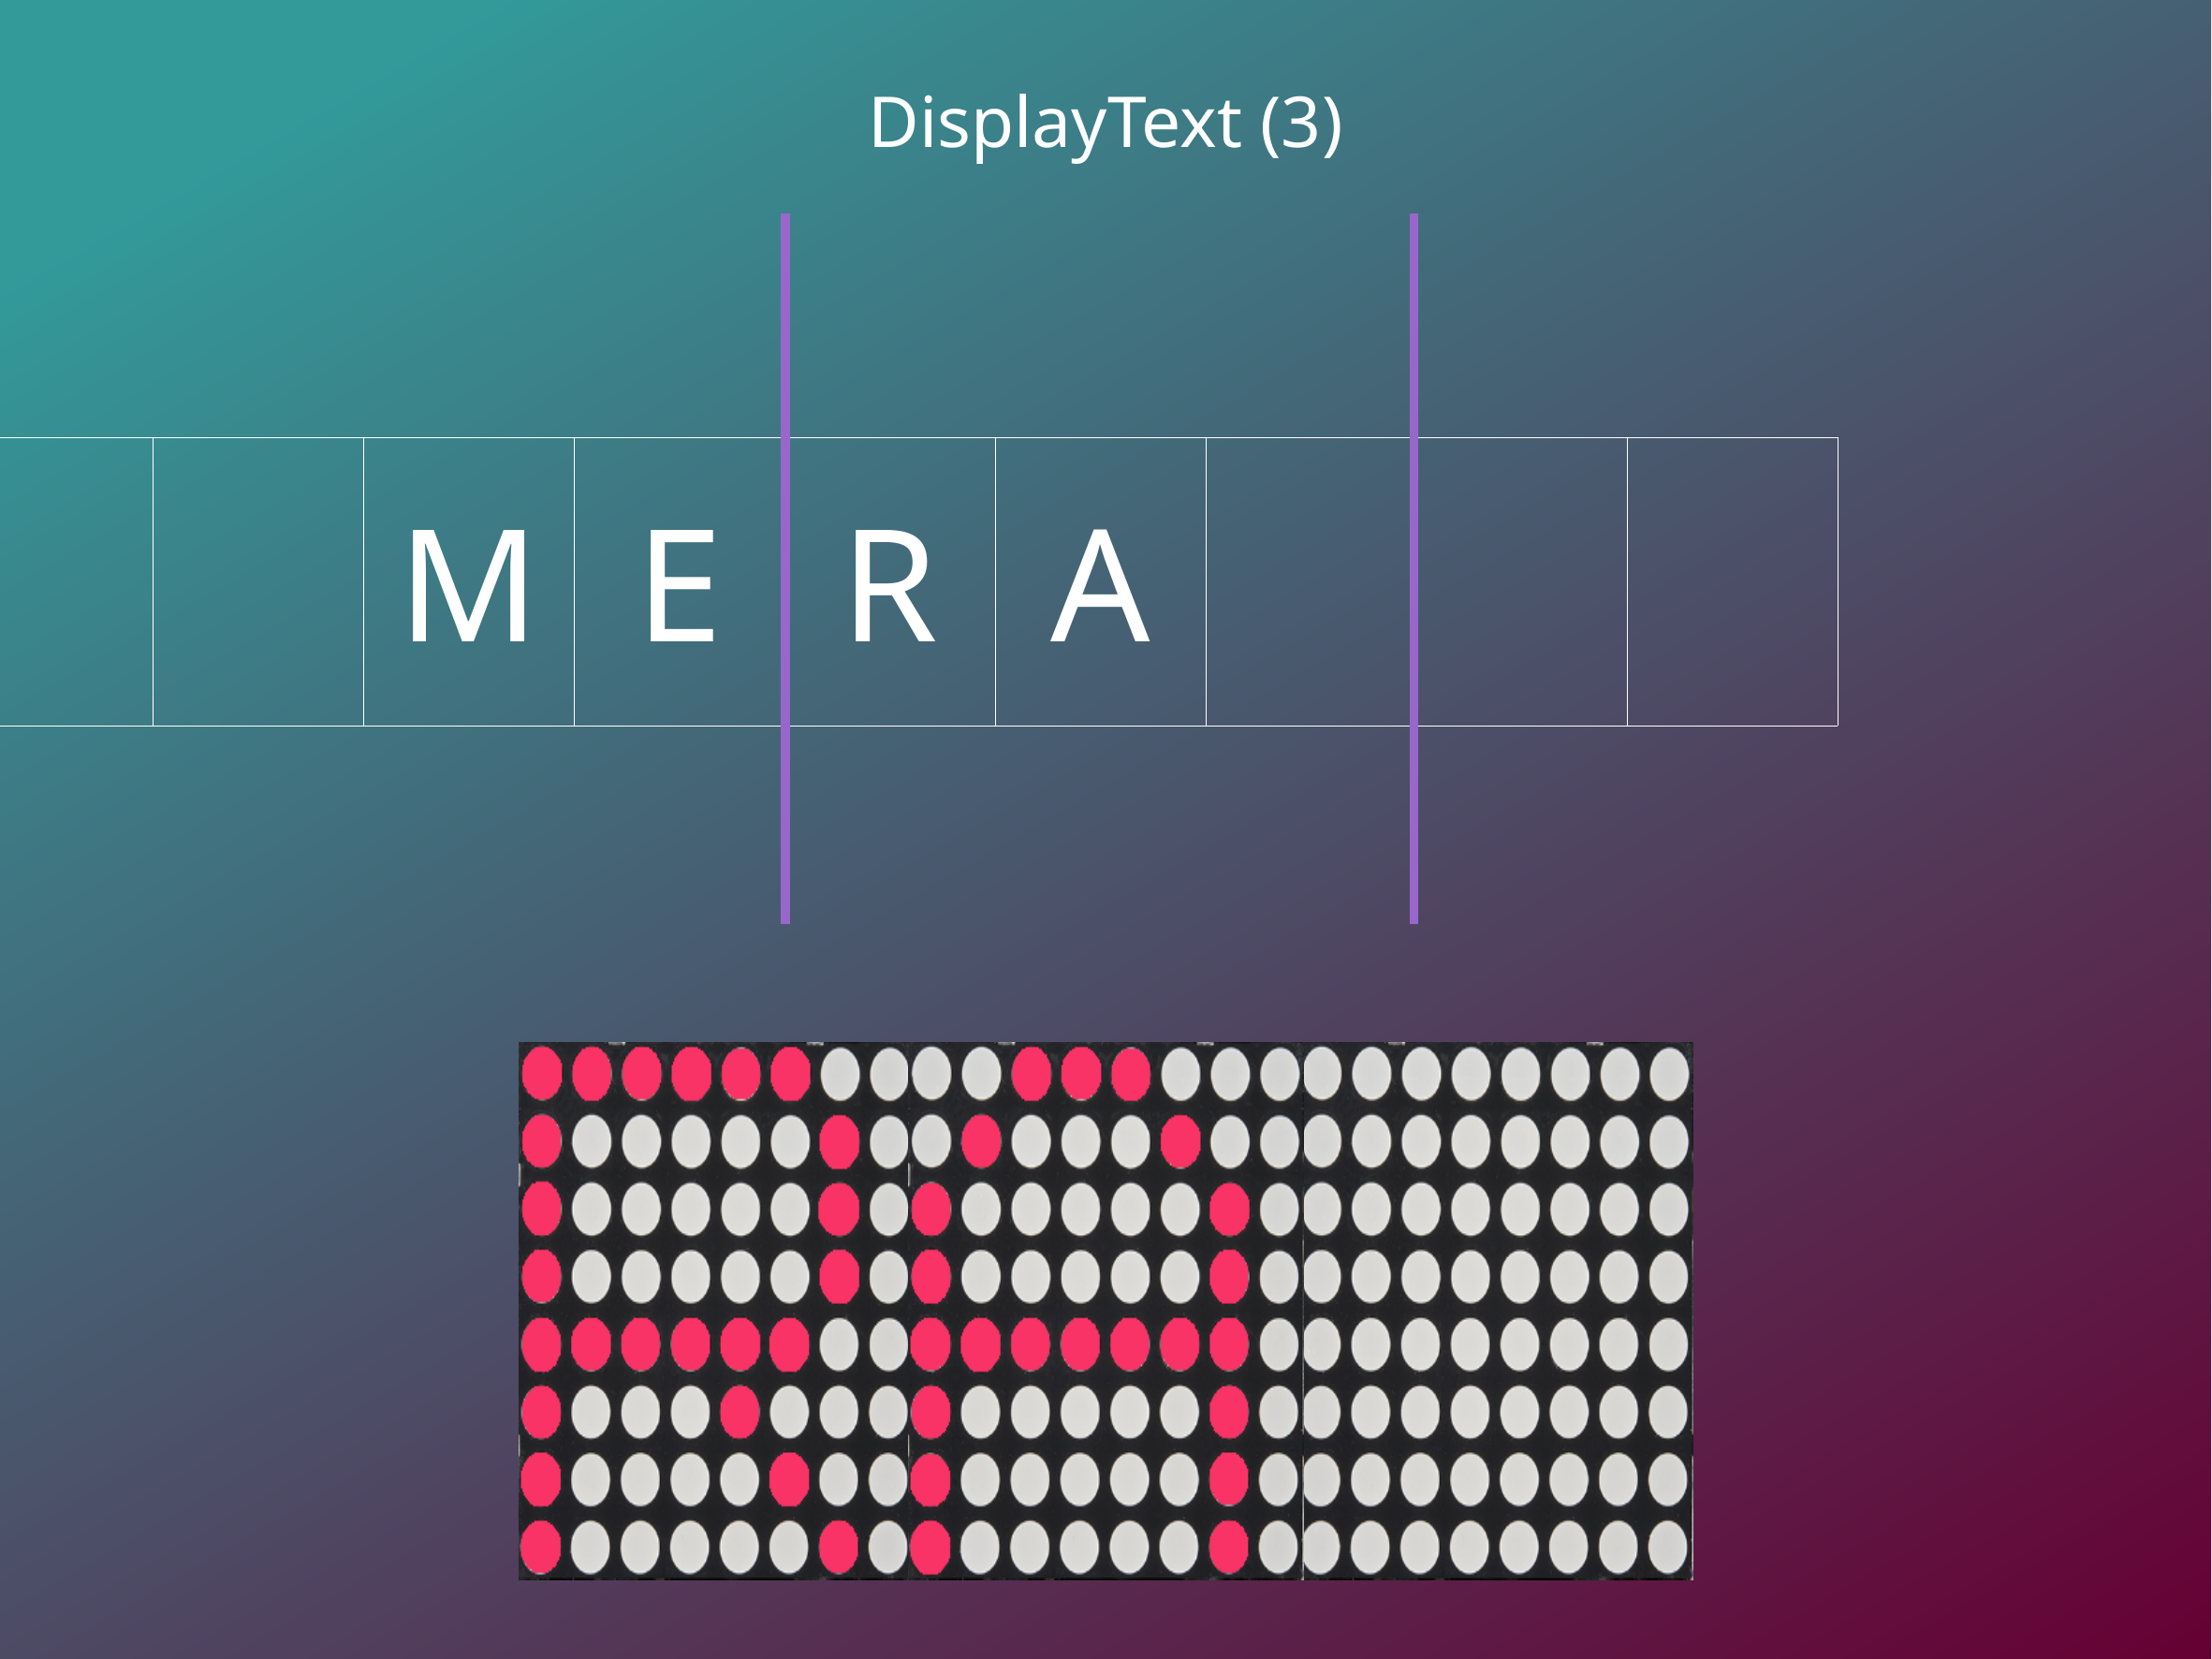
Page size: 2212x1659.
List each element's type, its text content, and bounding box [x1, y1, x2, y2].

table_header M [364, 438, 574, 726]
table_header [1418, 438, 1627, 726]
table_header [1628, 438, 1838, 726]
table_header A [996, 438, 1206, 726]
table_header E [575, 438, 781, 726]
table_header R [790, 438, 995, 726]
table_header [154, 438, 363, 726]
table_header [0, 438, 153, 726]
picture [519, 1042, 1693, 1580]
text_box DisplayText (3) [843, 66, 1368, 222]
table_header [1207, 438, 1410, 726]
